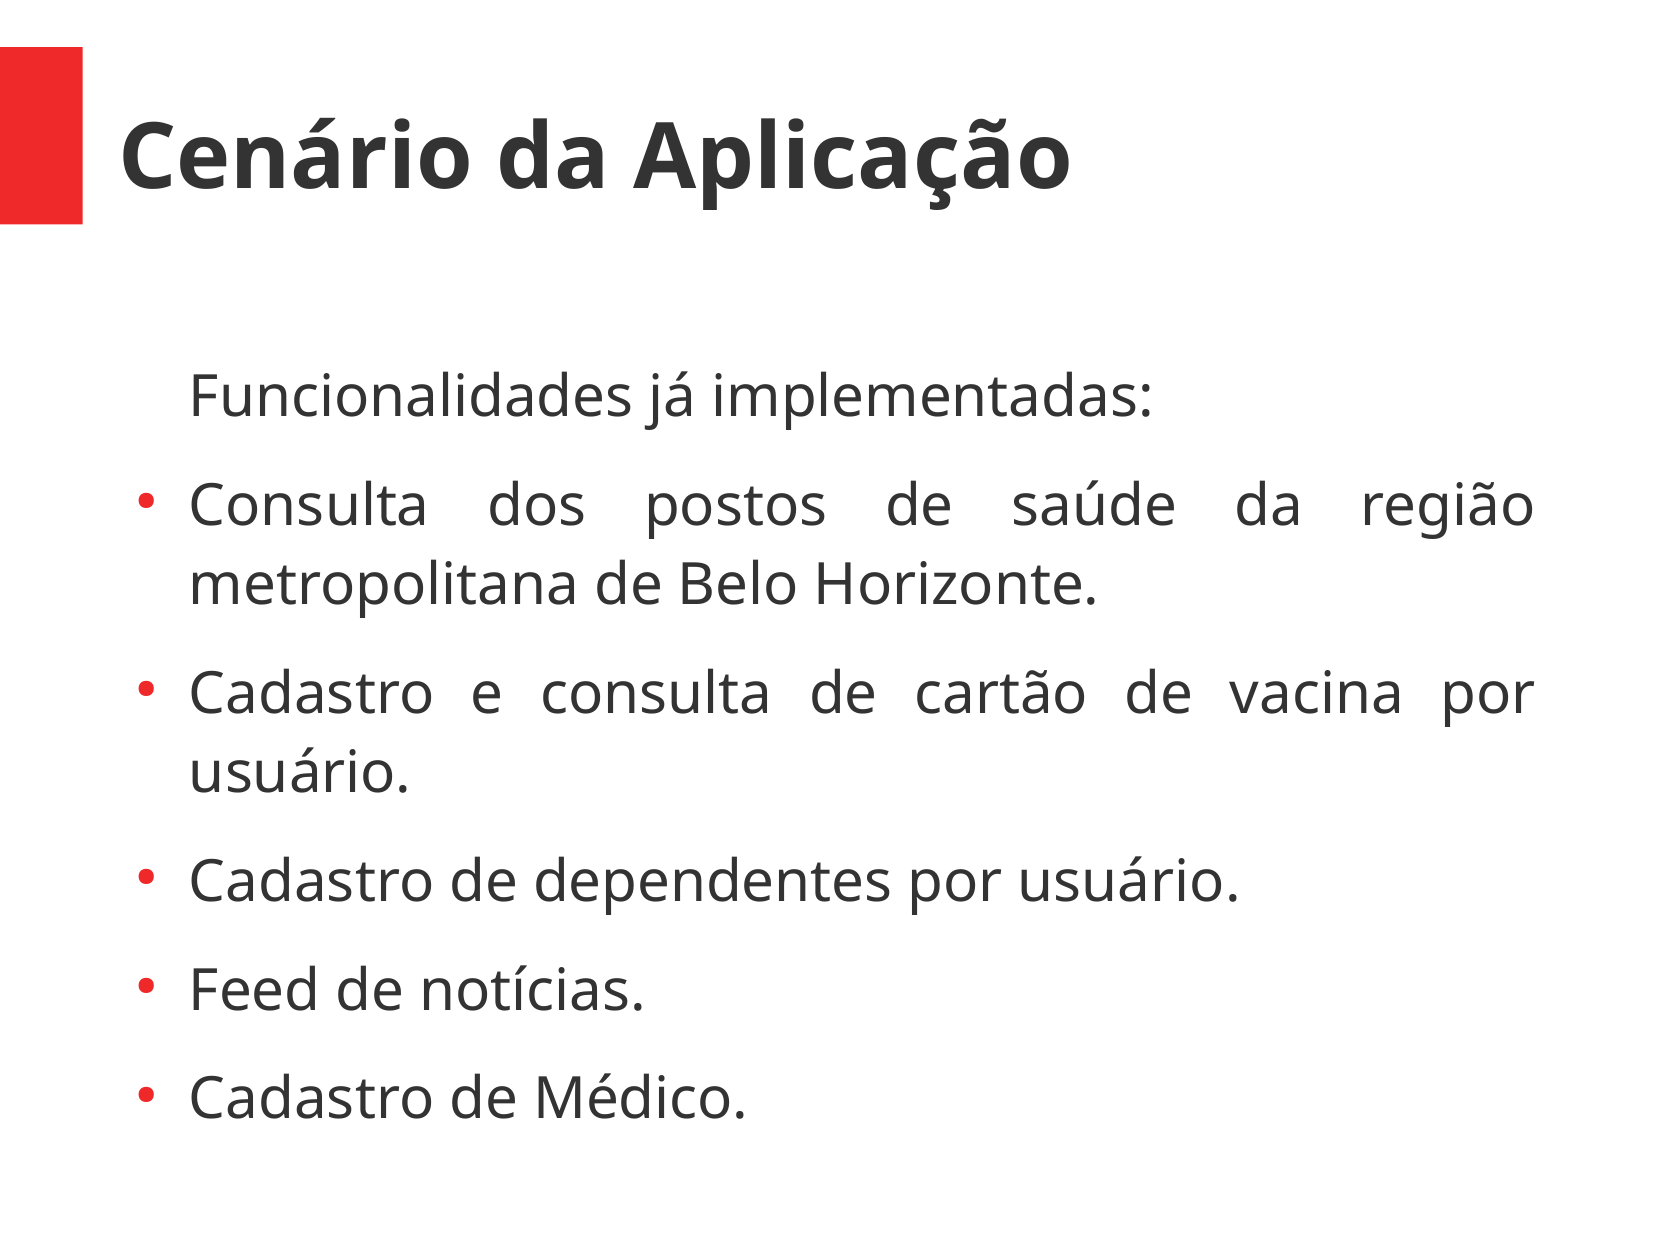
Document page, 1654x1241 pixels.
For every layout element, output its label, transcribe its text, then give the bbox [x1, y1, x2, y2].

title Cenário da Aplicação [118, 49, 1571, 257]
list Funcionalidades já implementadas: Consulta dos postos de saúde da região metropolitana de Belo Horizonte. Cadastro e consulta de cartão de vacina por usuário. Cadastro de dependentes por usuário. Feed de notícias. Cadastro de Médico. [118, 354, 1536, 1074]
